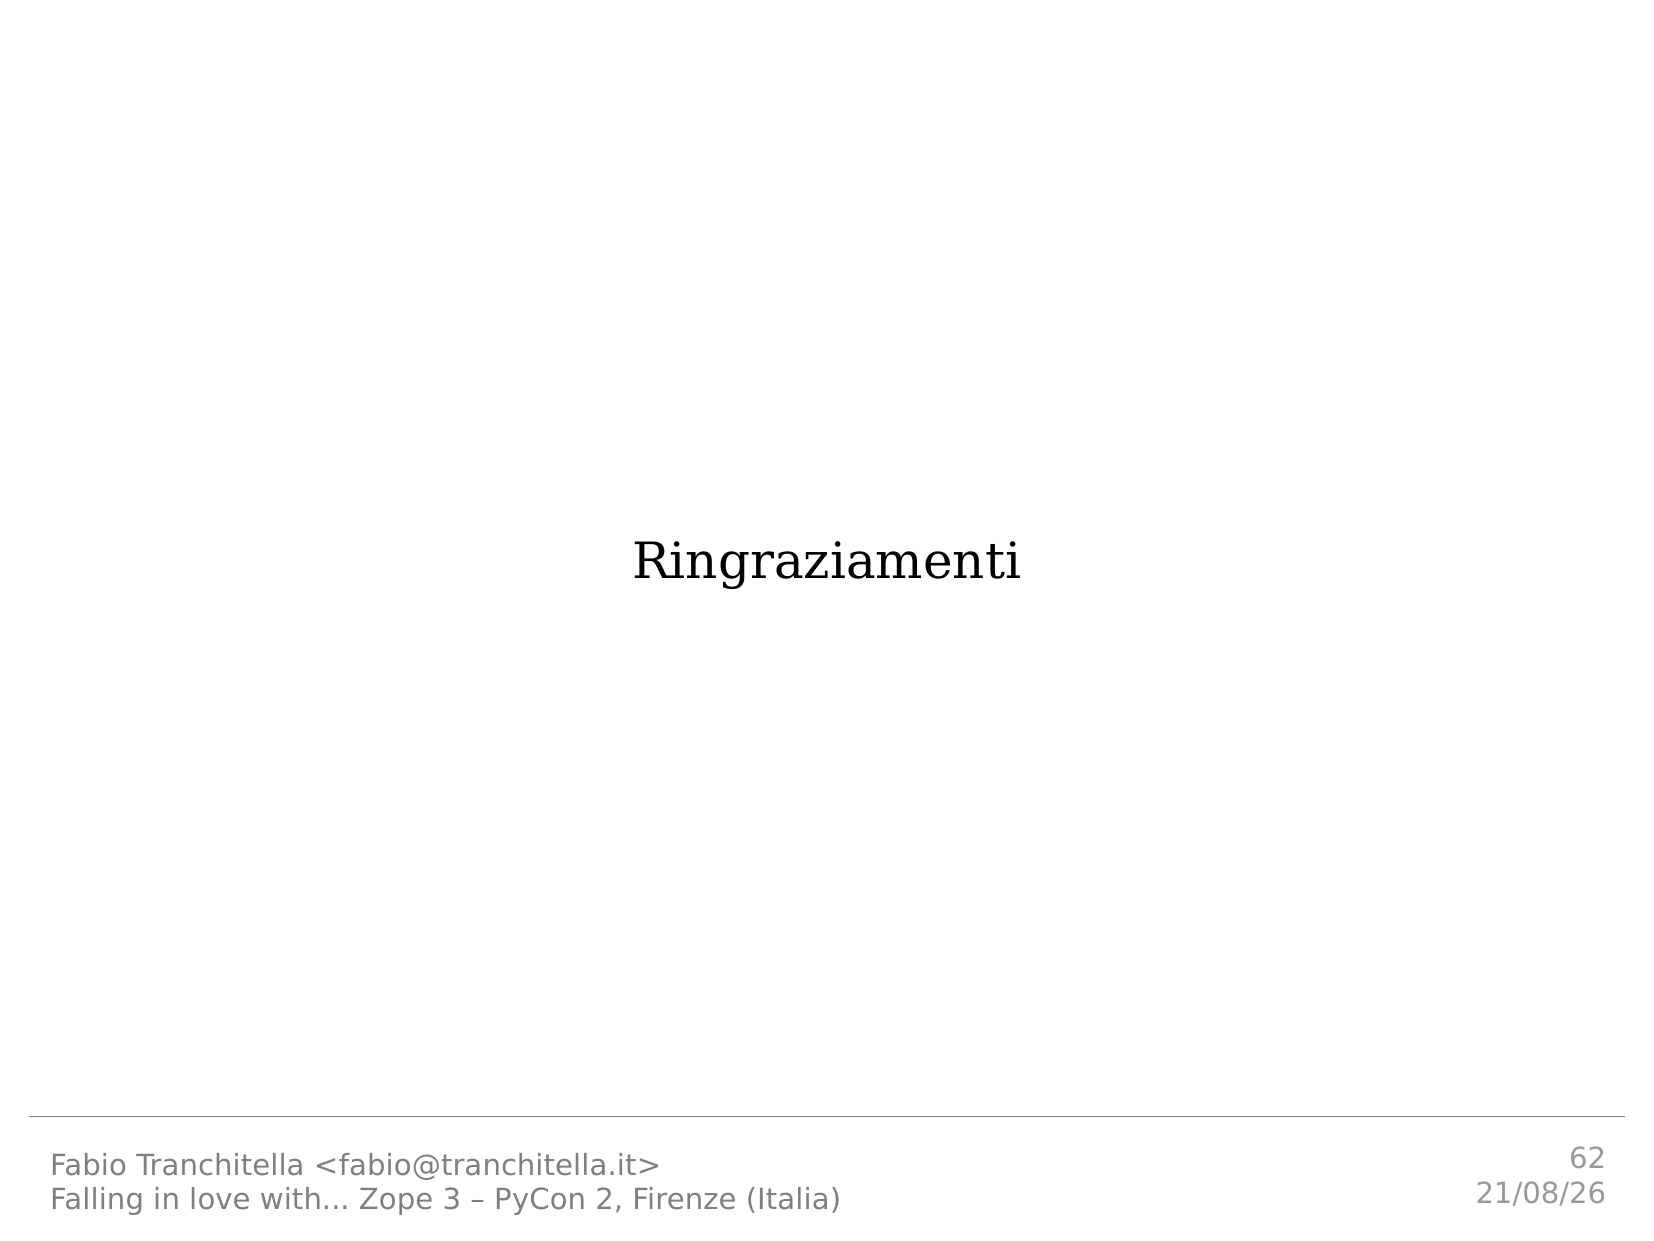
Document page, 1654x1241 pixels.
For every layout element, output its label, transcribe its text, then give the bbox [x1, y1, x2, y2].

subtitle Ringraziamenti [82, 59, 1571, 1063]
